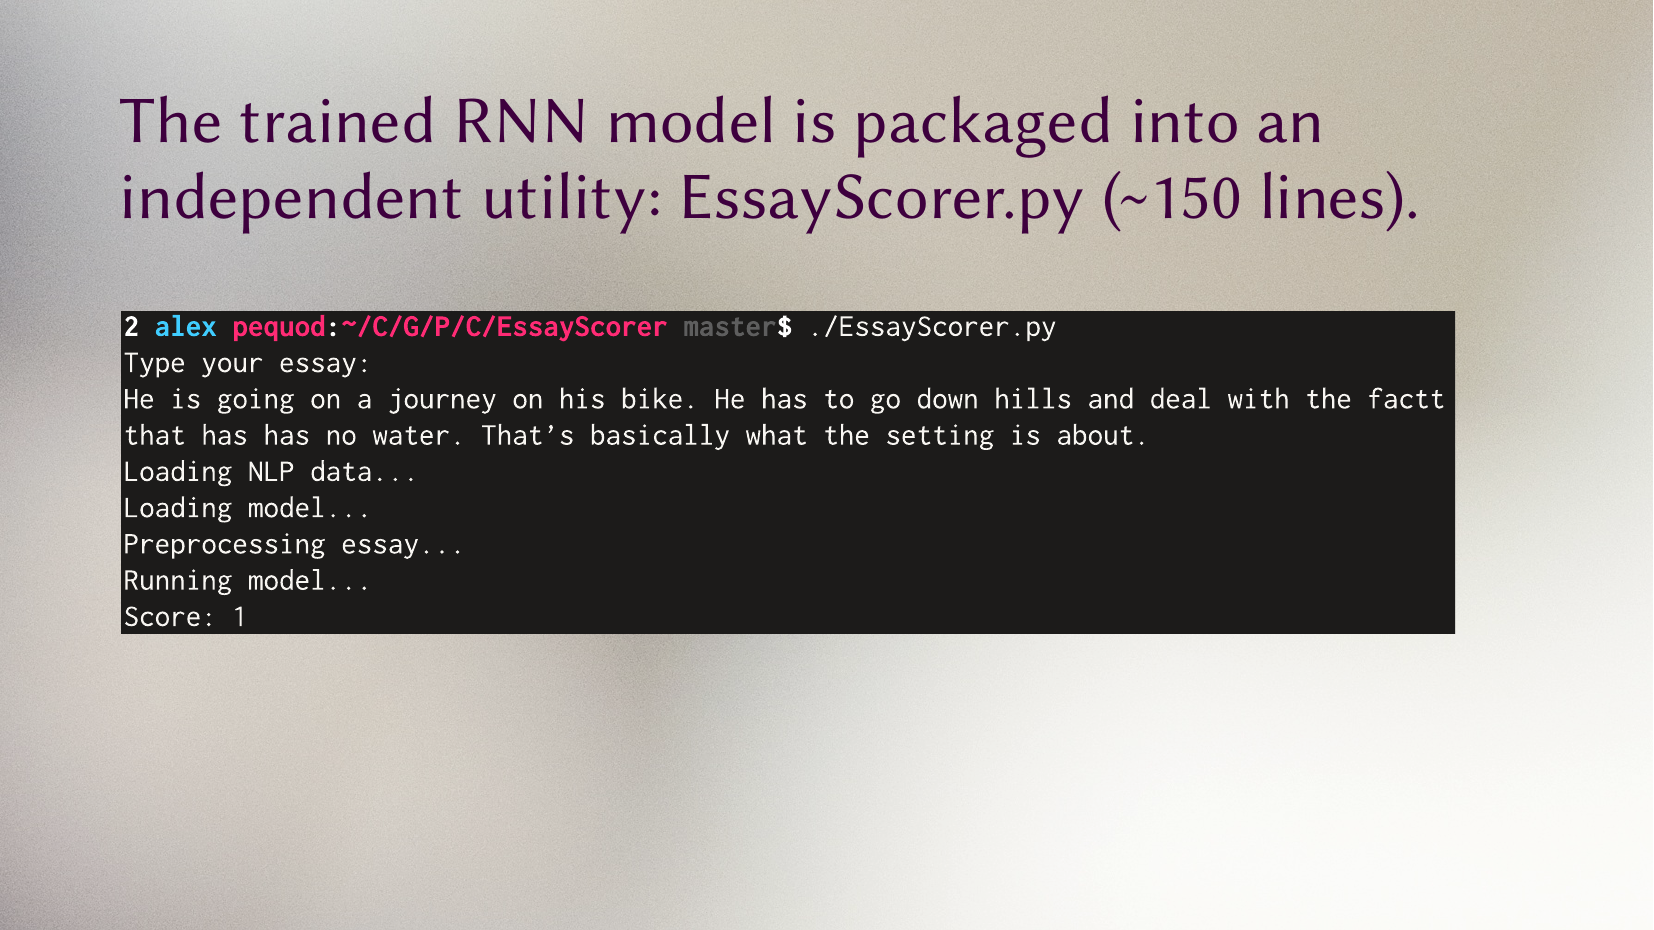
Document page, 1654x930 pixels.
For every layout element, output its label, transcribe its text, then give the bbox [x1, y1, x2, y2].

text_box The trained RNN model is packaged into an independent utility: EssayScorer.py (~150 lines). [104, 74, 1560, 285]
picture [120, 311, 1456, 634]
